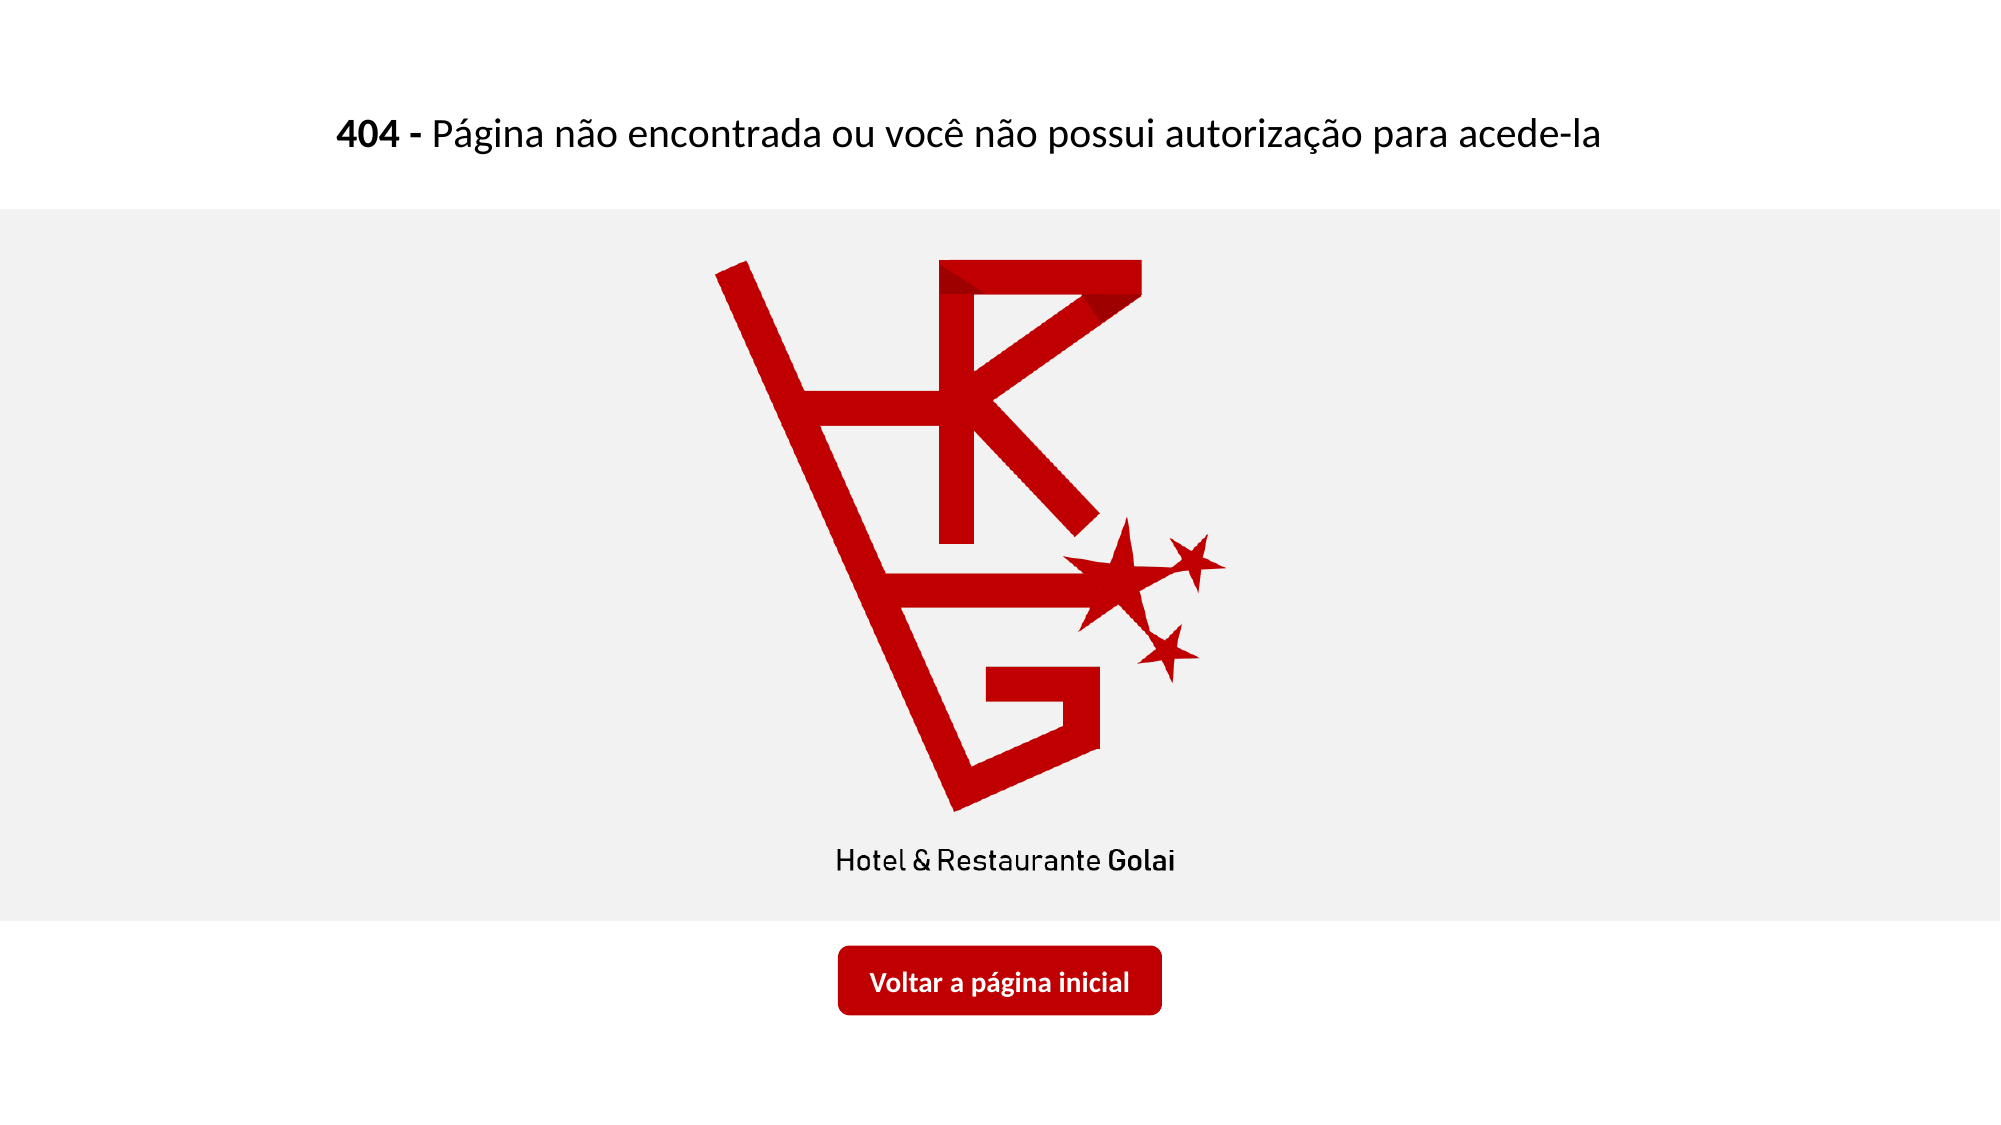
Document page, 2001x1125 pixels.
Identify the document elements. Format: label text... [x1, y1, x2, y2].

text_box Voltar a página inicial [837, 945, 1162, 1016]
text_box [0, 209, 2000, 921]
picture [714, 259, 1226, 895]
text_box 404 - Página não encontrada ou você não possui autorização para acede-la [321, 97, 1619, 164]
